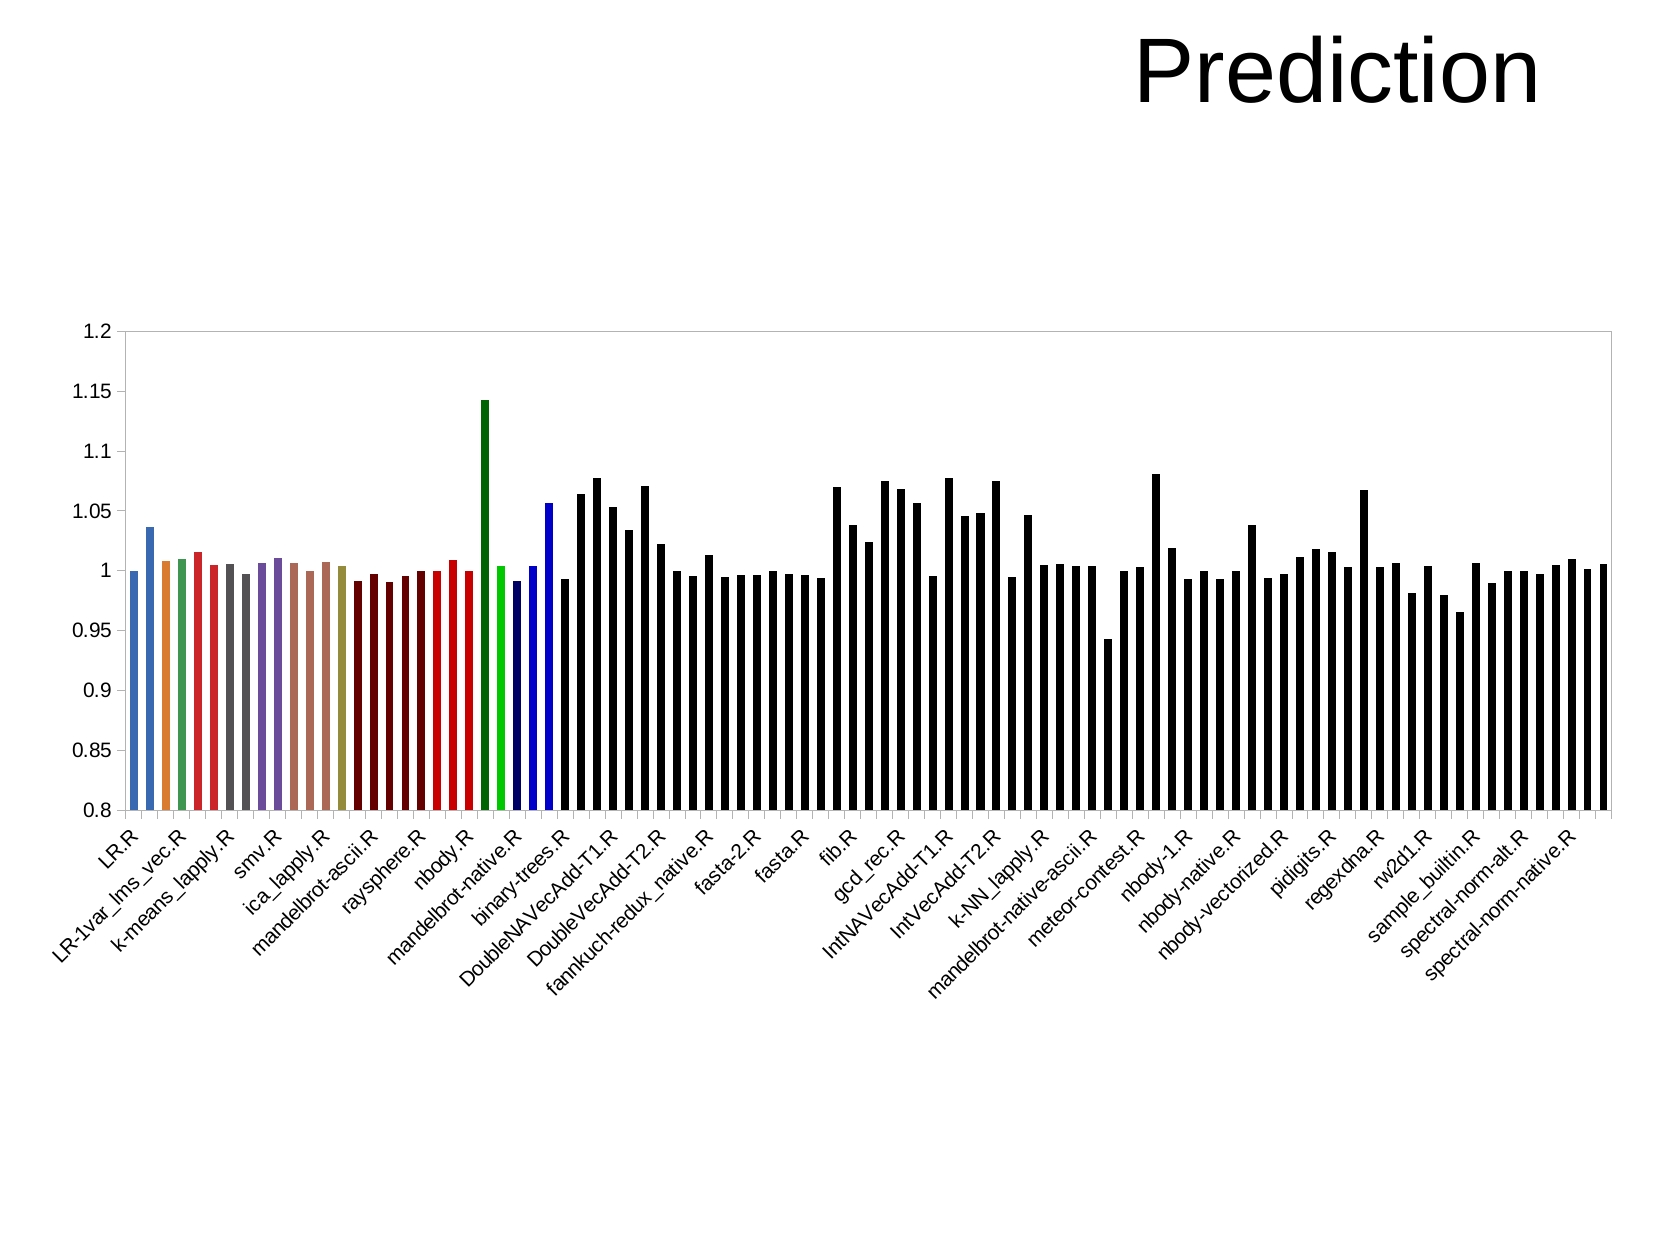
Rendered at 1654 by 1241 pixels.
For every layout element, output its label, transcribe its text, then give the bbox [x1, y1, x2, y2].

chart [15, 305, 1645, 1019]
title Prediction [53, 52, 1542, 305]
